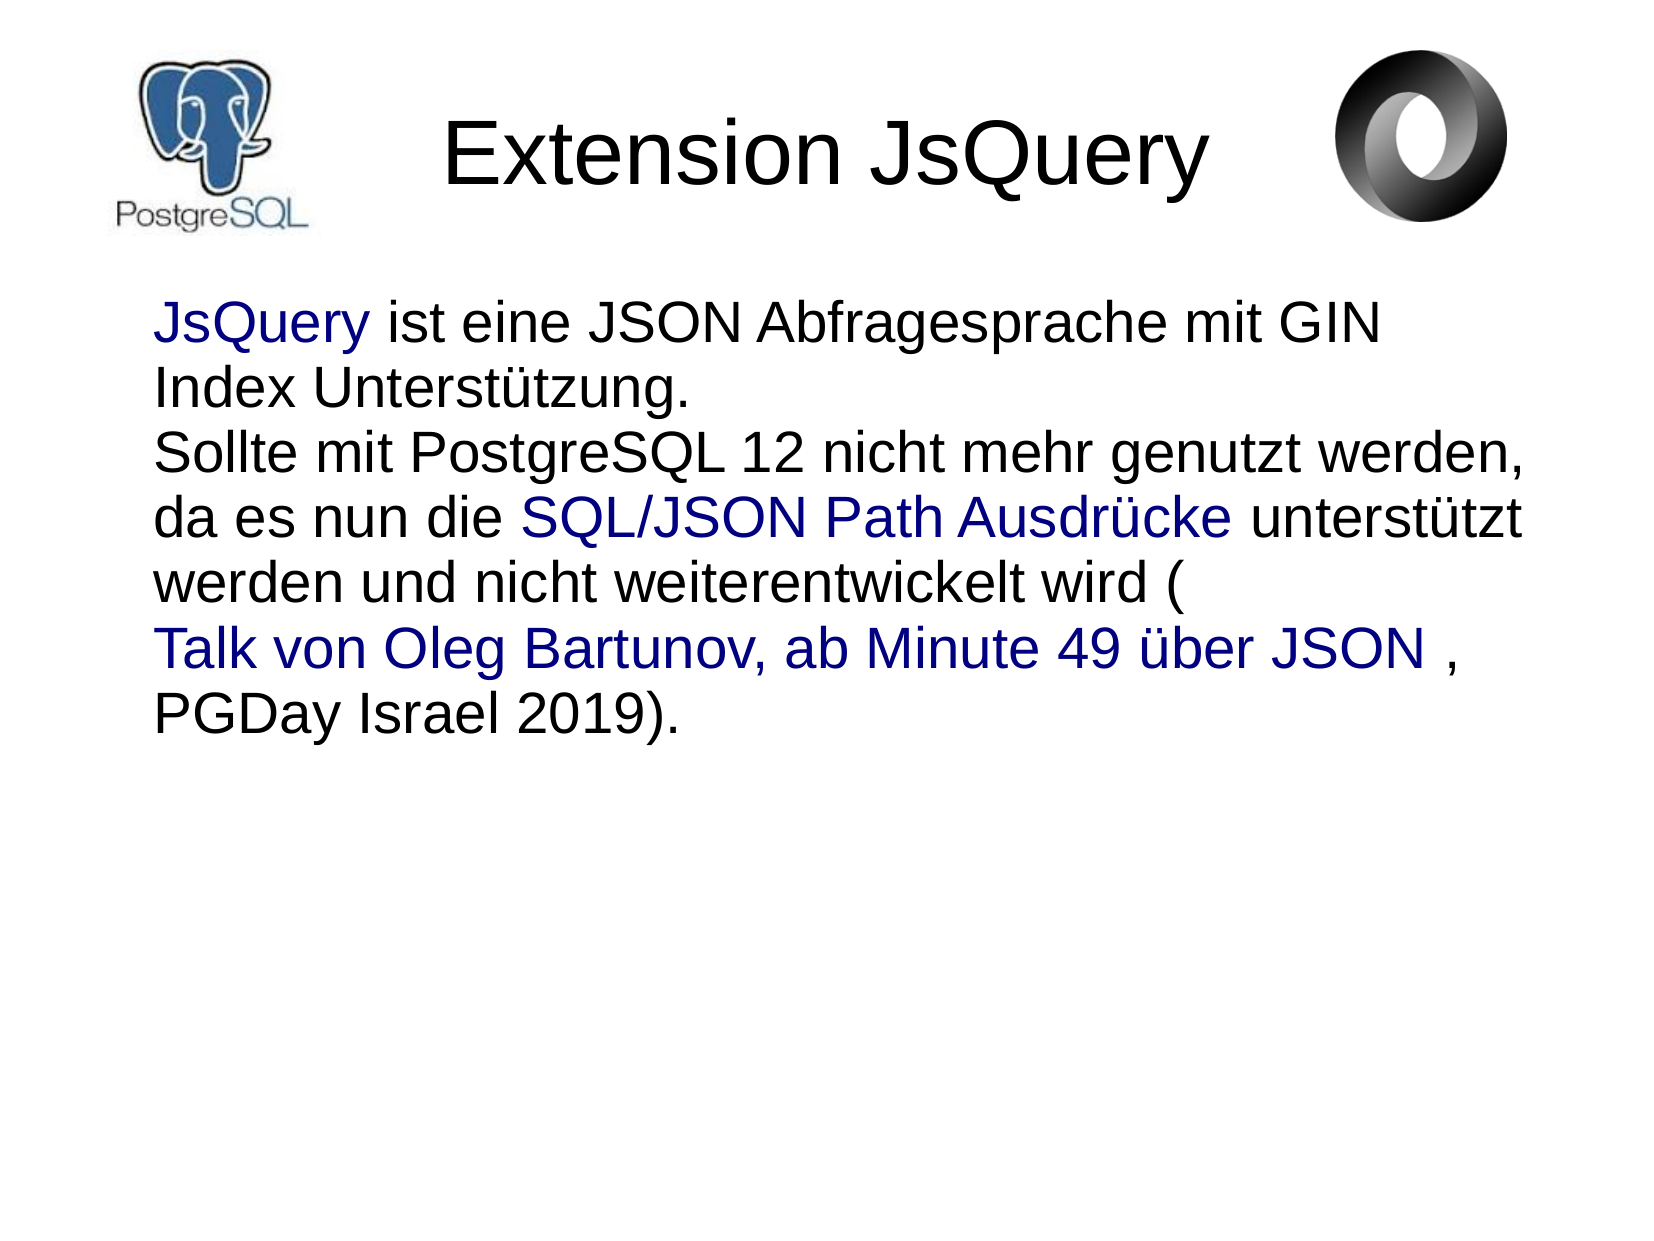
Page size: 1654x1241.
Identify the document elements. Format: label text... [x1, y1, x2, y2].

picture [58, 50, 356, 237]
list JsQuery ist eine JSON Abfragesprache mit GIN Index Unterstützung. Sollte mit PostgreSQL 12 nicht mehr genutzt werden, da es nun die SQL/JSON Path Ausdrücke unterstützt werden und nicht weiterentwickelt wird (Talk von Oleg Bartunov, ab Minute 49 über JSON , PGDay Israel 2019). [82, 290, 1538, 1010]
picture [1335, 50, 1507, 222]
title Extension JsQuery [82, 49, 1571, 257]
